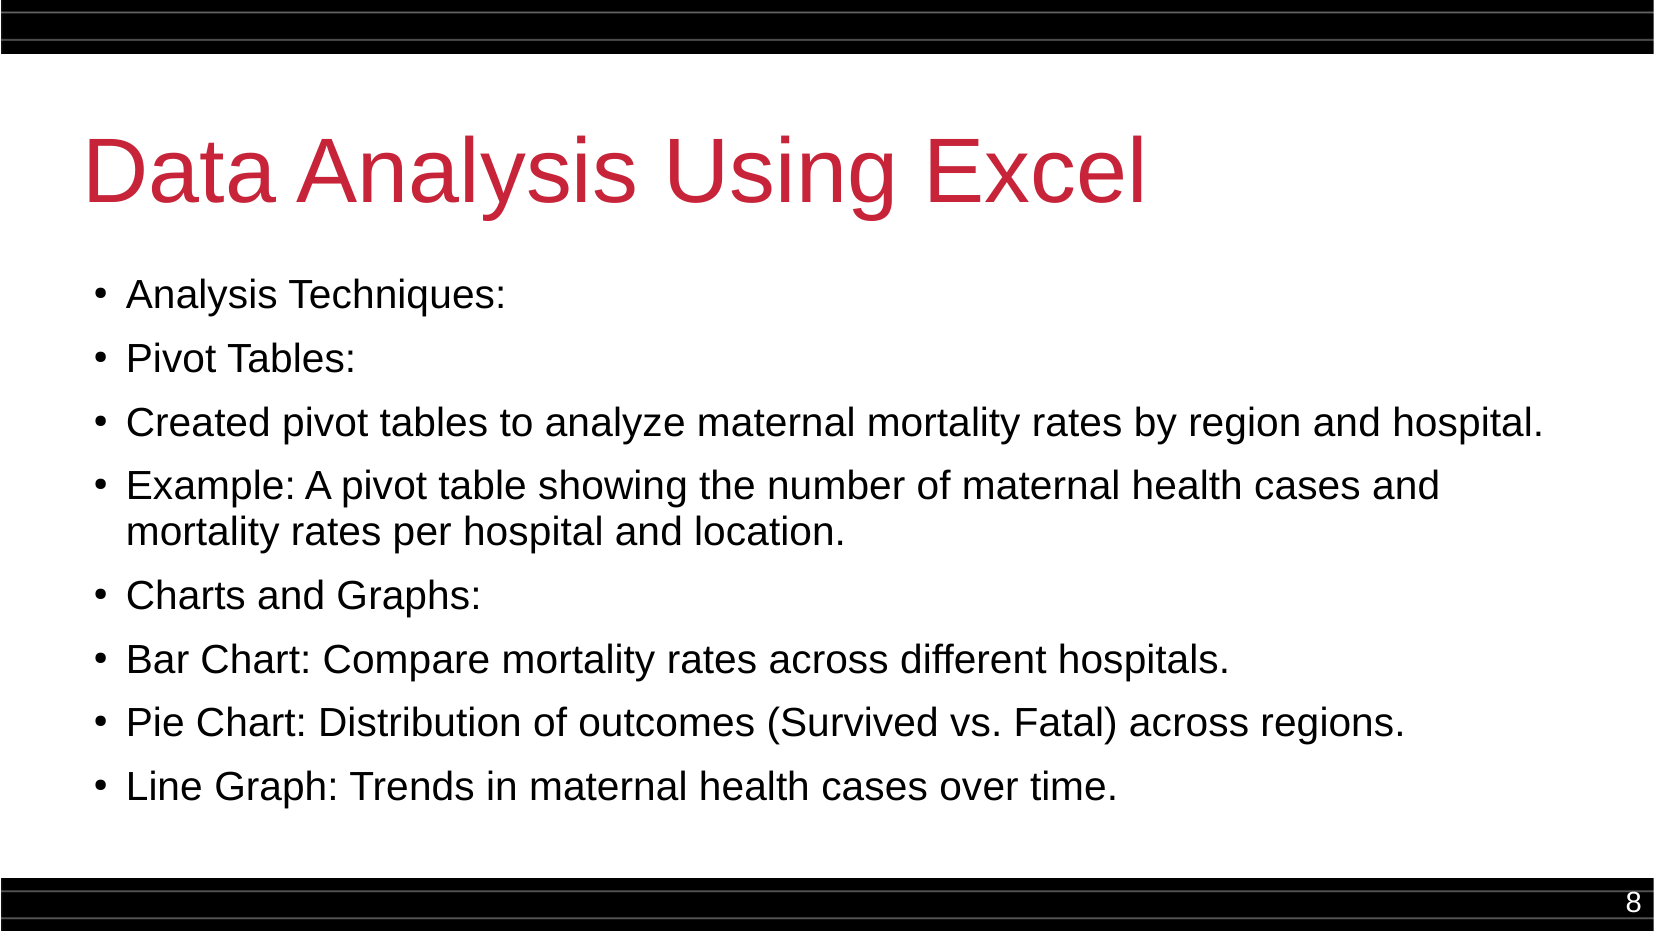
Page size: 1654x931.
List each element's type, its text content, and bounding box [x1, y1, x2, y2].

title Data Analysis Using Excel [82, 92, 1571, 249]
picture [1, 878, 1654, 931]
list Analysis Techniques: Pivot Tables: Created pivot tables to analyze maternal mortality rates by region and hospital. Example: A pivot table showing the number of maternal health cases and mortality rates per hospital and location. Charts and Graphs: Bar Chart: Compare mortality rates across different hospitals. Pie Chart: Distribution of outcomes (Survived vs. Fatal) across regions. Line Graph: Trends in maternal health cases over time. [82, 271, 1571, 851]
picture [1, 0, 1654, 54]
